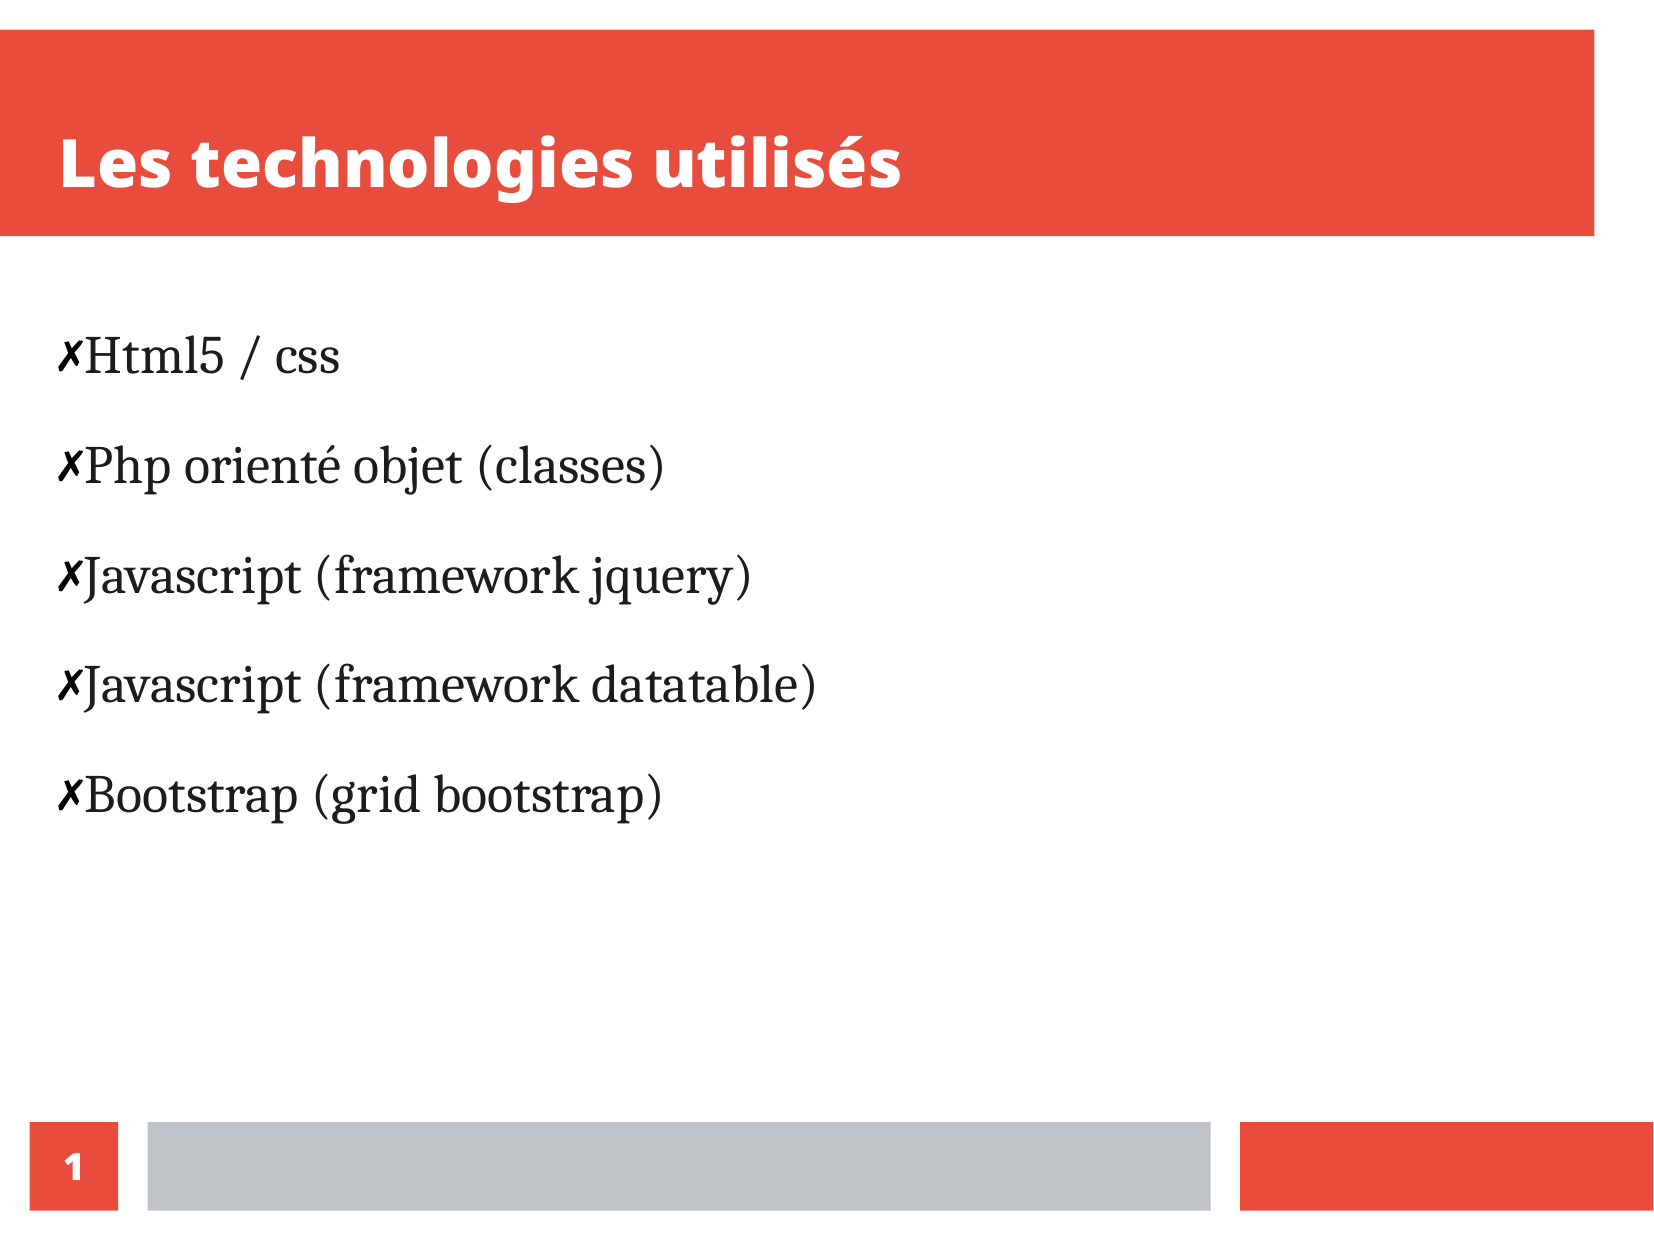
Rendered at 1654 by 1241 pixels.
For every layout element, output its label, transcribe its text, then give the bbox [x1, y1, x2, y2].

title Les technologies utilisés [59, 59, 1595, 207]
list Html5 / css Php orienté objet (classes) Javascript (framework jquery) Javascript (framework datatable) Bootstrap (grid bootstrap) [59, 324, 1565, 1093]
